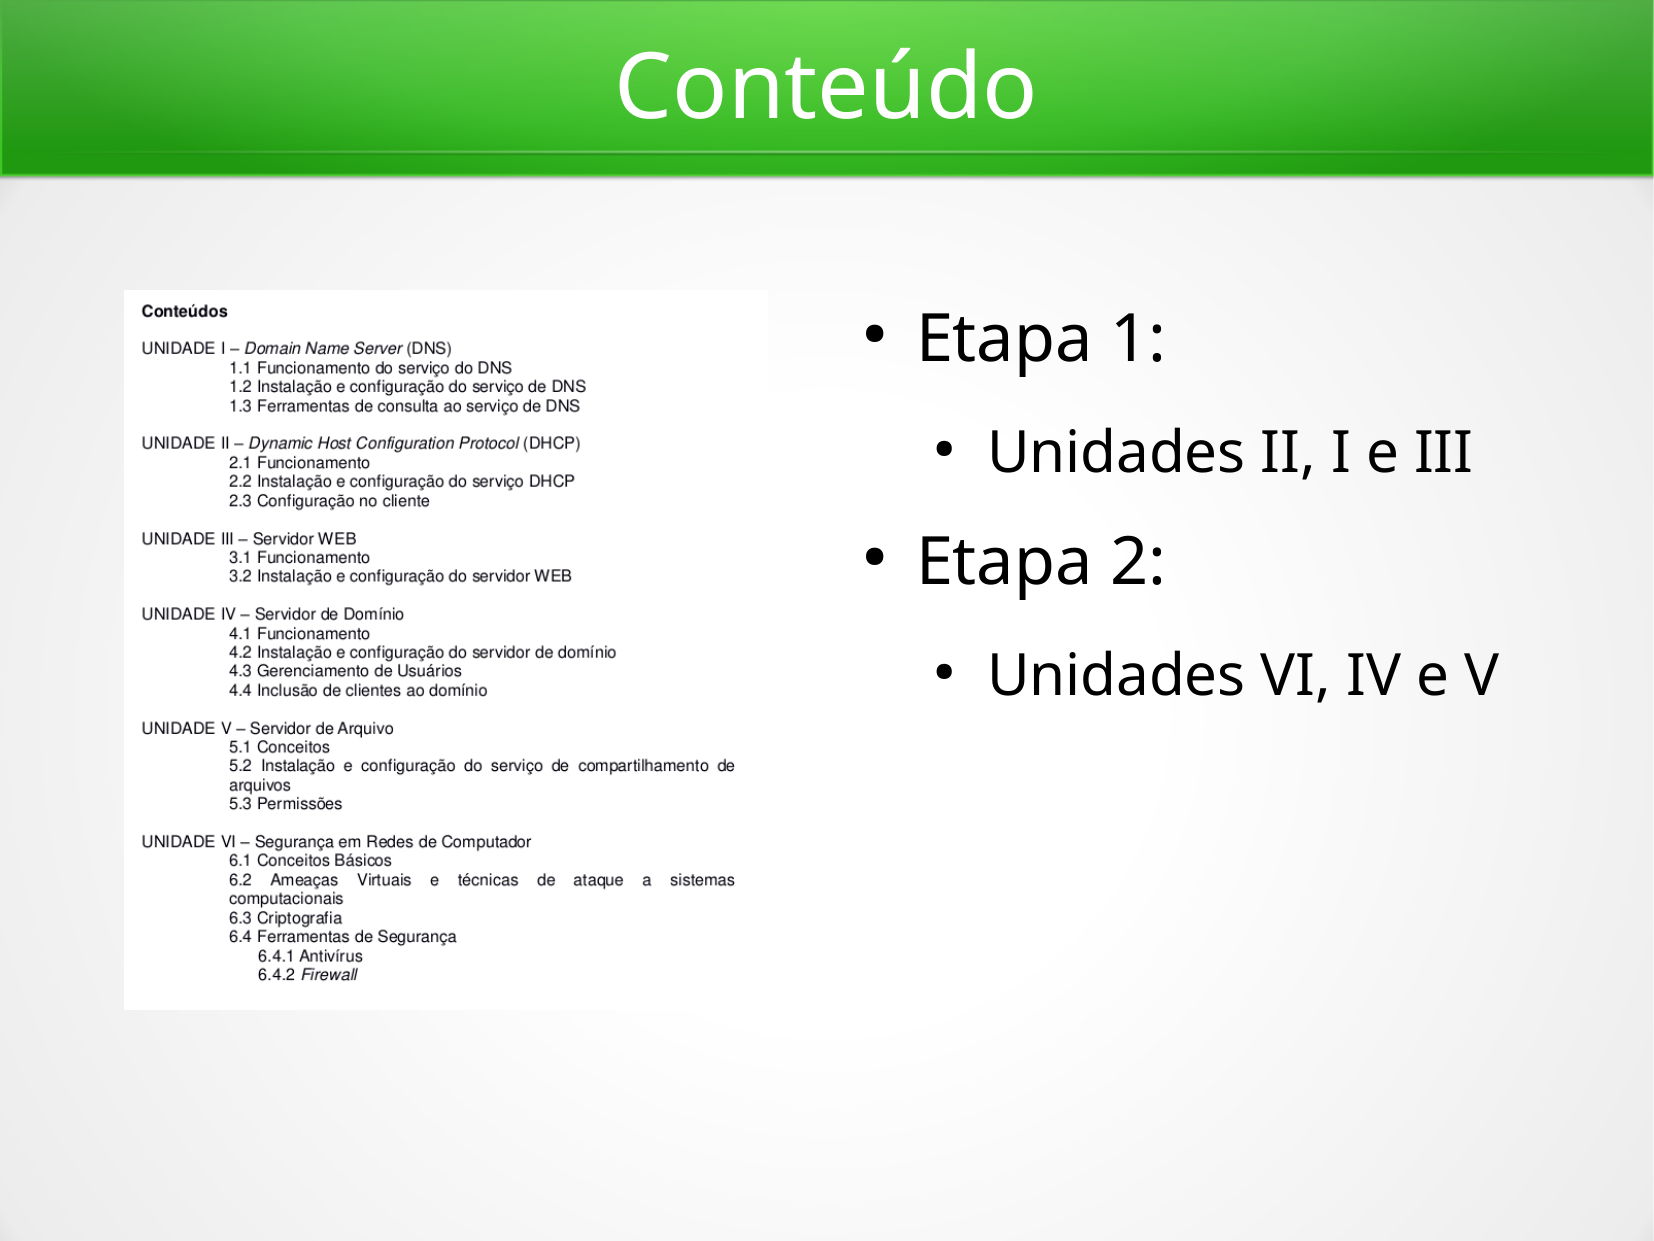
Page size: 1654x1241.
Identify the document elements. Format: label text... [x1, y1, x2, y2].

list Etapa 1: Unidades II, I e III Etapa 2: Unidades VI, IV e V [845, 290, 1572, 1010]
picture [0, 0, 1654, 1241]
title Conteúdo [82, 11, 1571, 154]
